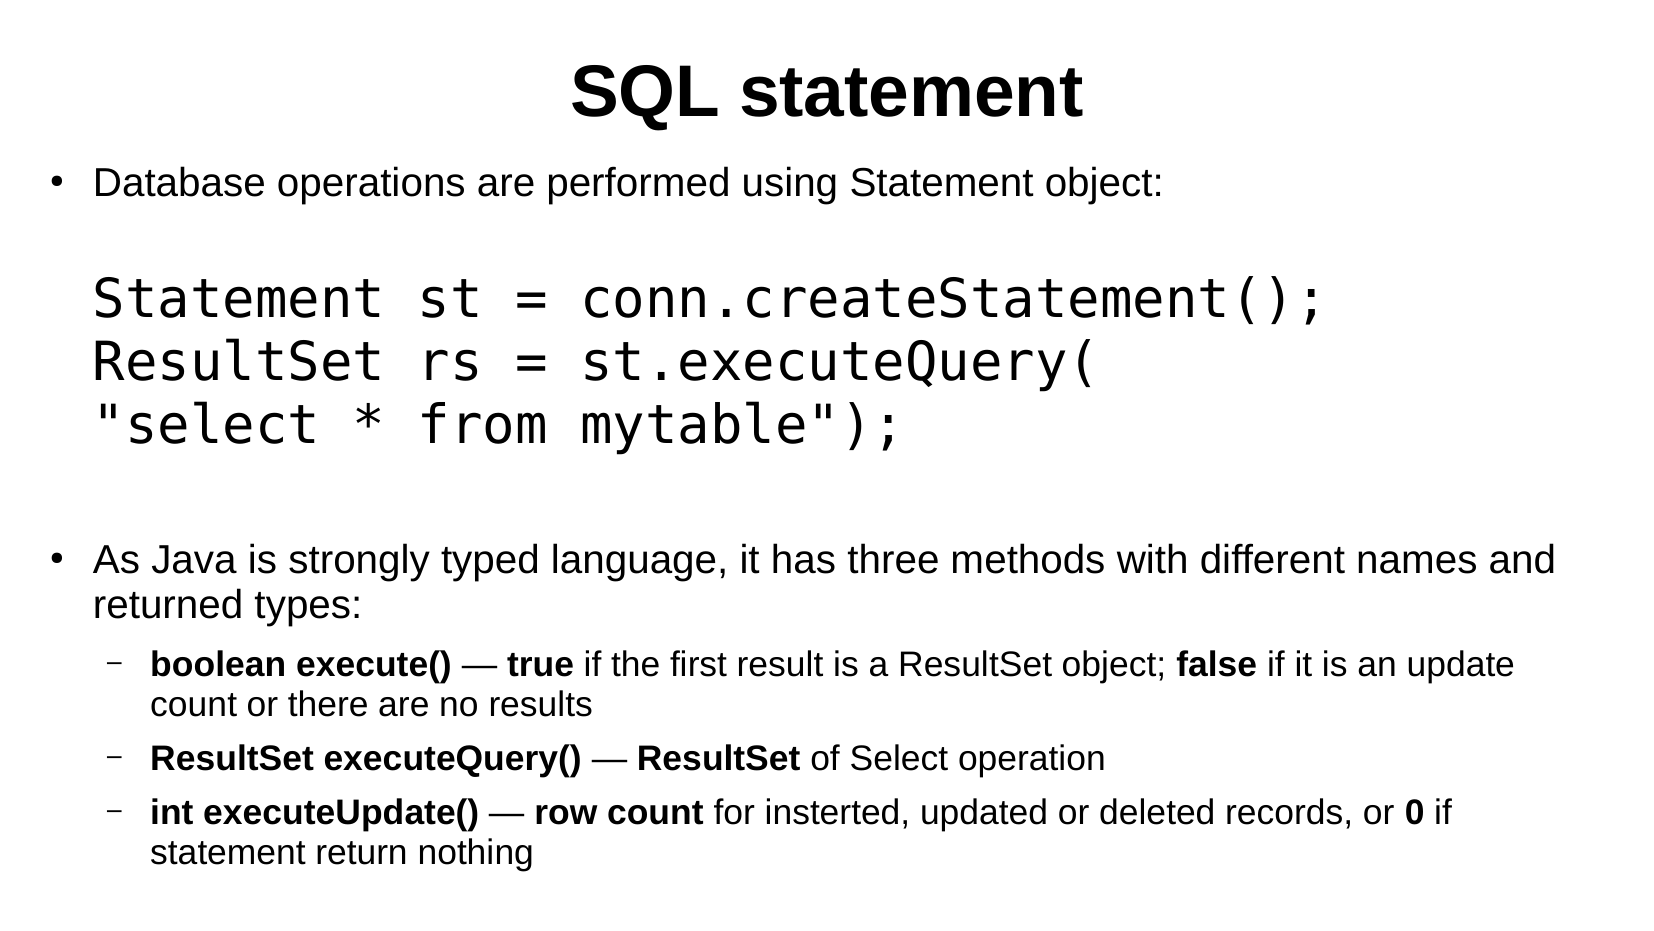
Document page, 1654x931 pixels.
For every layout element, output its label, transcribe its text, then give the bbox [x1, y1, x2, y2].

title SQL statement [82, 37, 1571, 147]
list Database operations are performed using Statement object: Statement st = conn.createStatement(); ResultSet rs = st.executeQuery( "select * from mytable"); As Java is strongly typed language, it has three methods with different names and returned types: boolean execute() — true if the first result is a ResultSet object; false if it is an update count or there are no results ResultSet executeQuery() — ResultSet of Select operation int executeUpdate() — row count for insterted, updated or deleted records, or 0 if statement return nothing [35, 159, 1607, 877]
